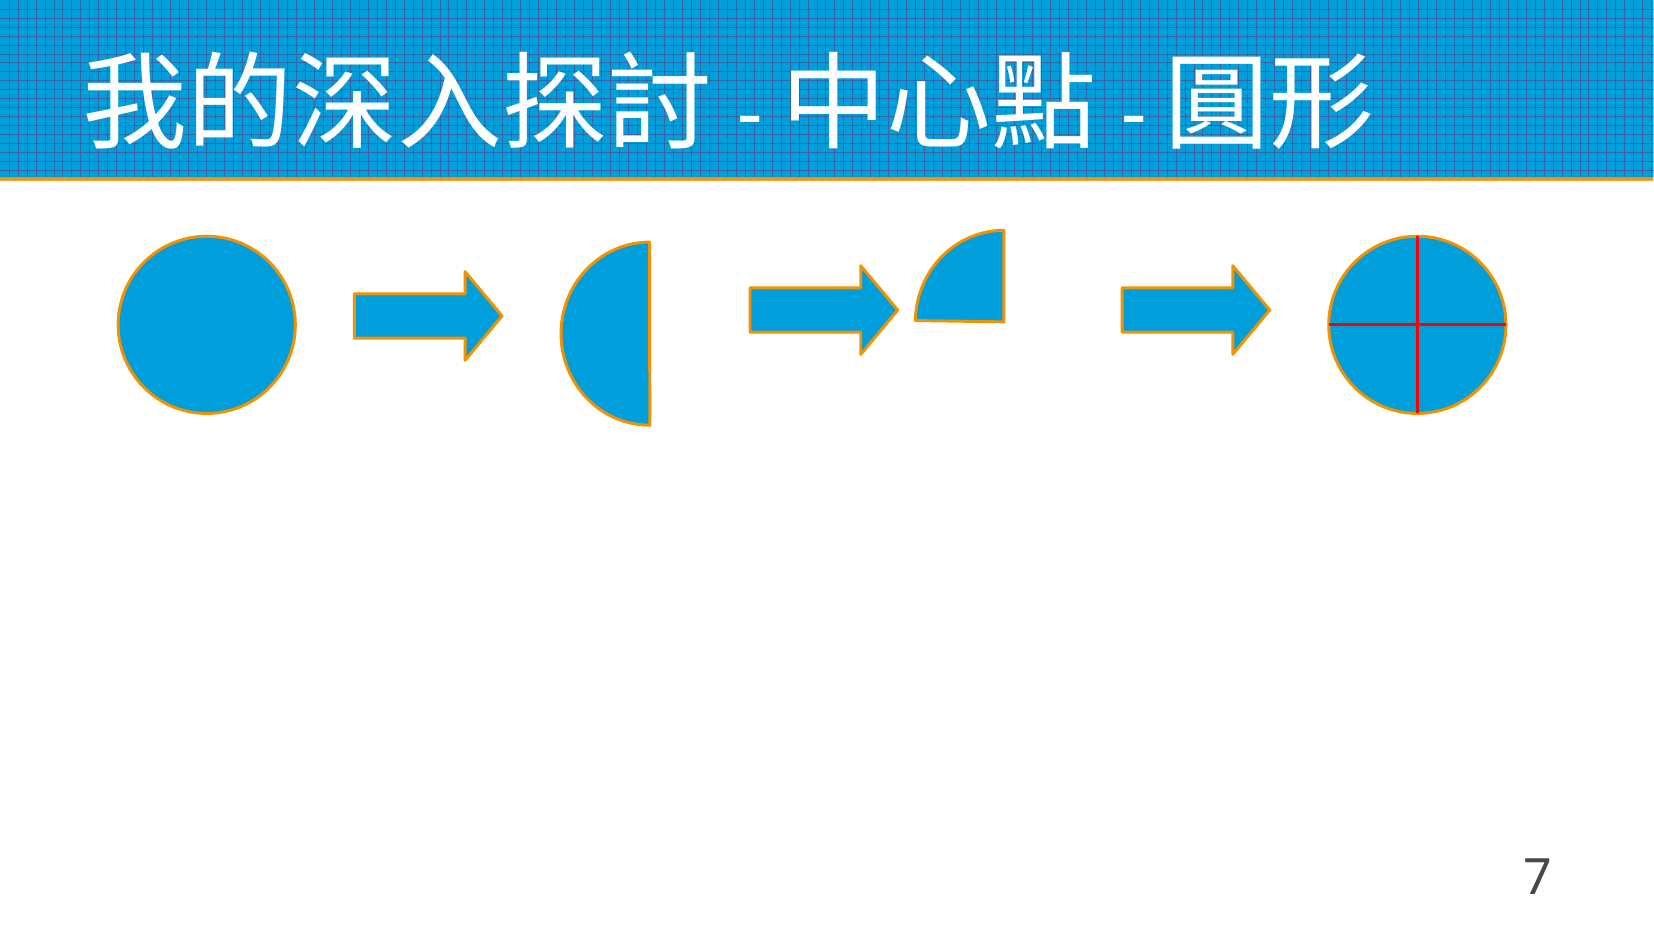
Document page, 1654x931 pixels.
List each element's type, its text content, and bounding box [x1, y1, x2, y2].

title 我的深入探討-中心點-圓形 [82, 14, 1571, 171]
text_box [1328, 236, 1416, 323]
text_box [1328, 324, 1506, 414]
text_box [1122, 265, 1270, 355]
text_box [118, 236, 296, 414]
text_box [354, 271, 503, 361]
text_box [1419, 236, 1506, 323]
text_box [750, 265, 898, 355]
text_box [915, 230, 1004, 322]
text_box [561, 242, 650, 426]
